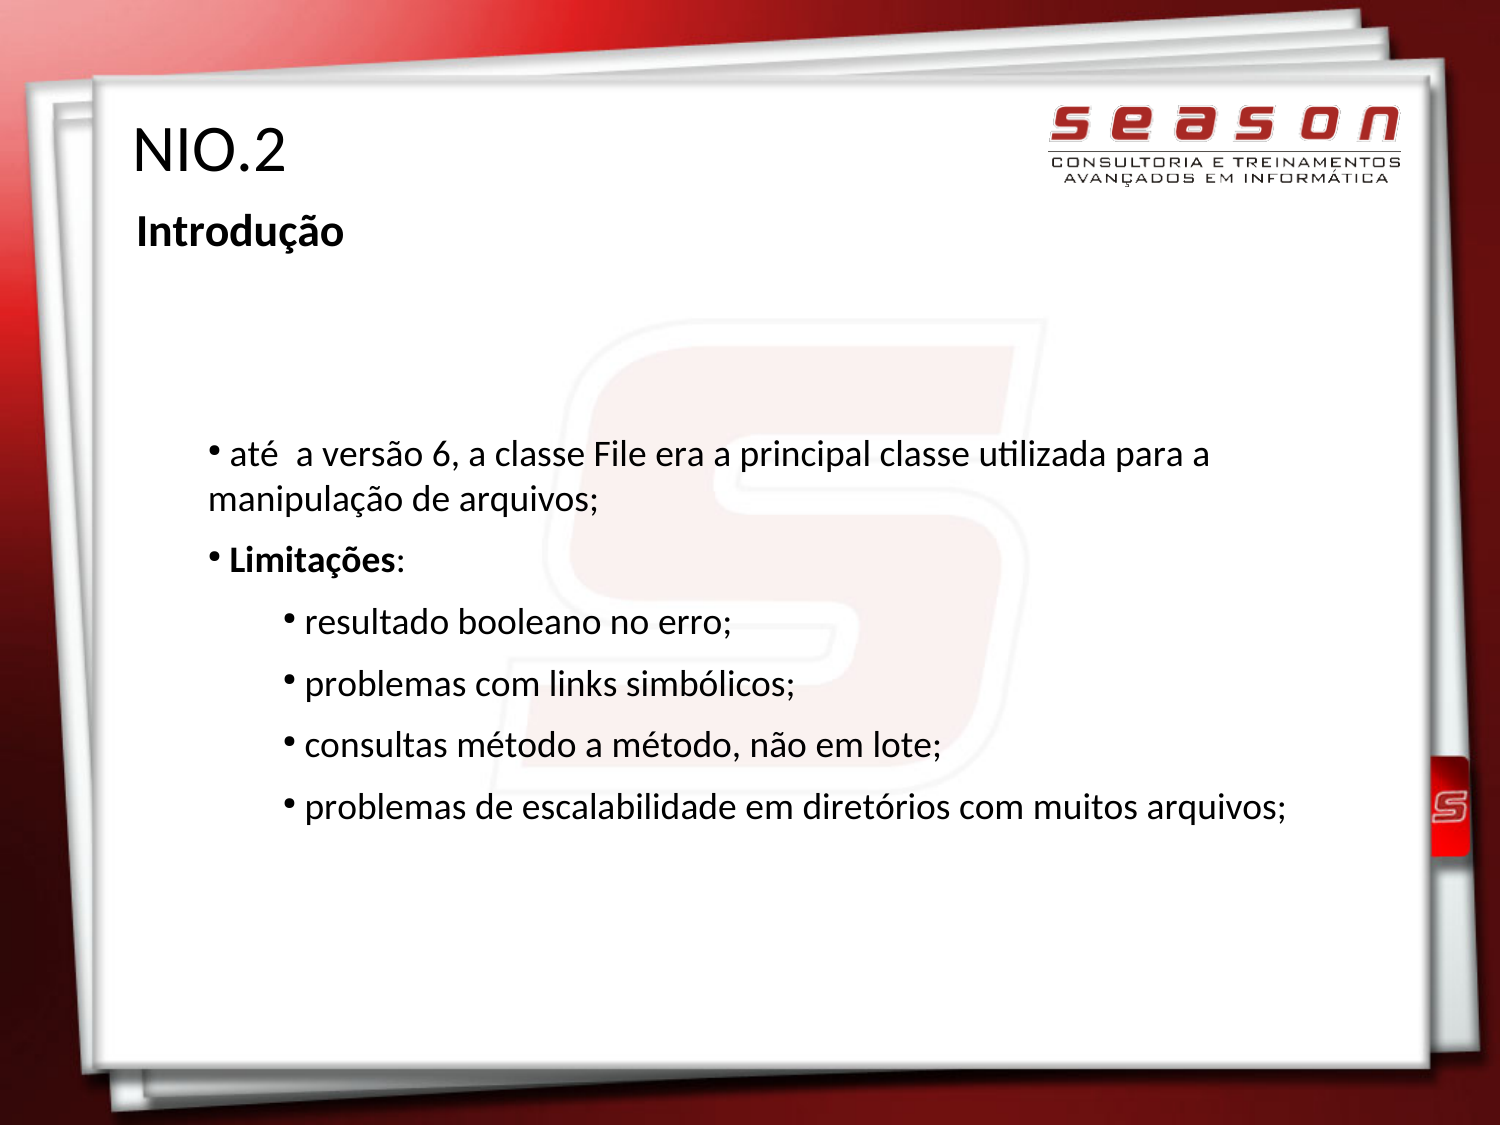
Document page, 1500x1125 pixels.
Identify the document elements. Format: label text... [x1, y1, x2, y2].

picture [0, 0, 1500, 1125]
title NIO.2 [118, 33, 1394, 257]
text_box Introdução [119, 200, 1240, 256]
text_box até a versão 6, a classe File era a principal classe utilizada para a manipulação de arquivos; Limitações: resultado booleano no erro; problemas com links simbólicos; consultas método a método, não em lote; problemas de escalabilidade em diretórios com muitos arquivos; [207, 375, 1328, 880]
